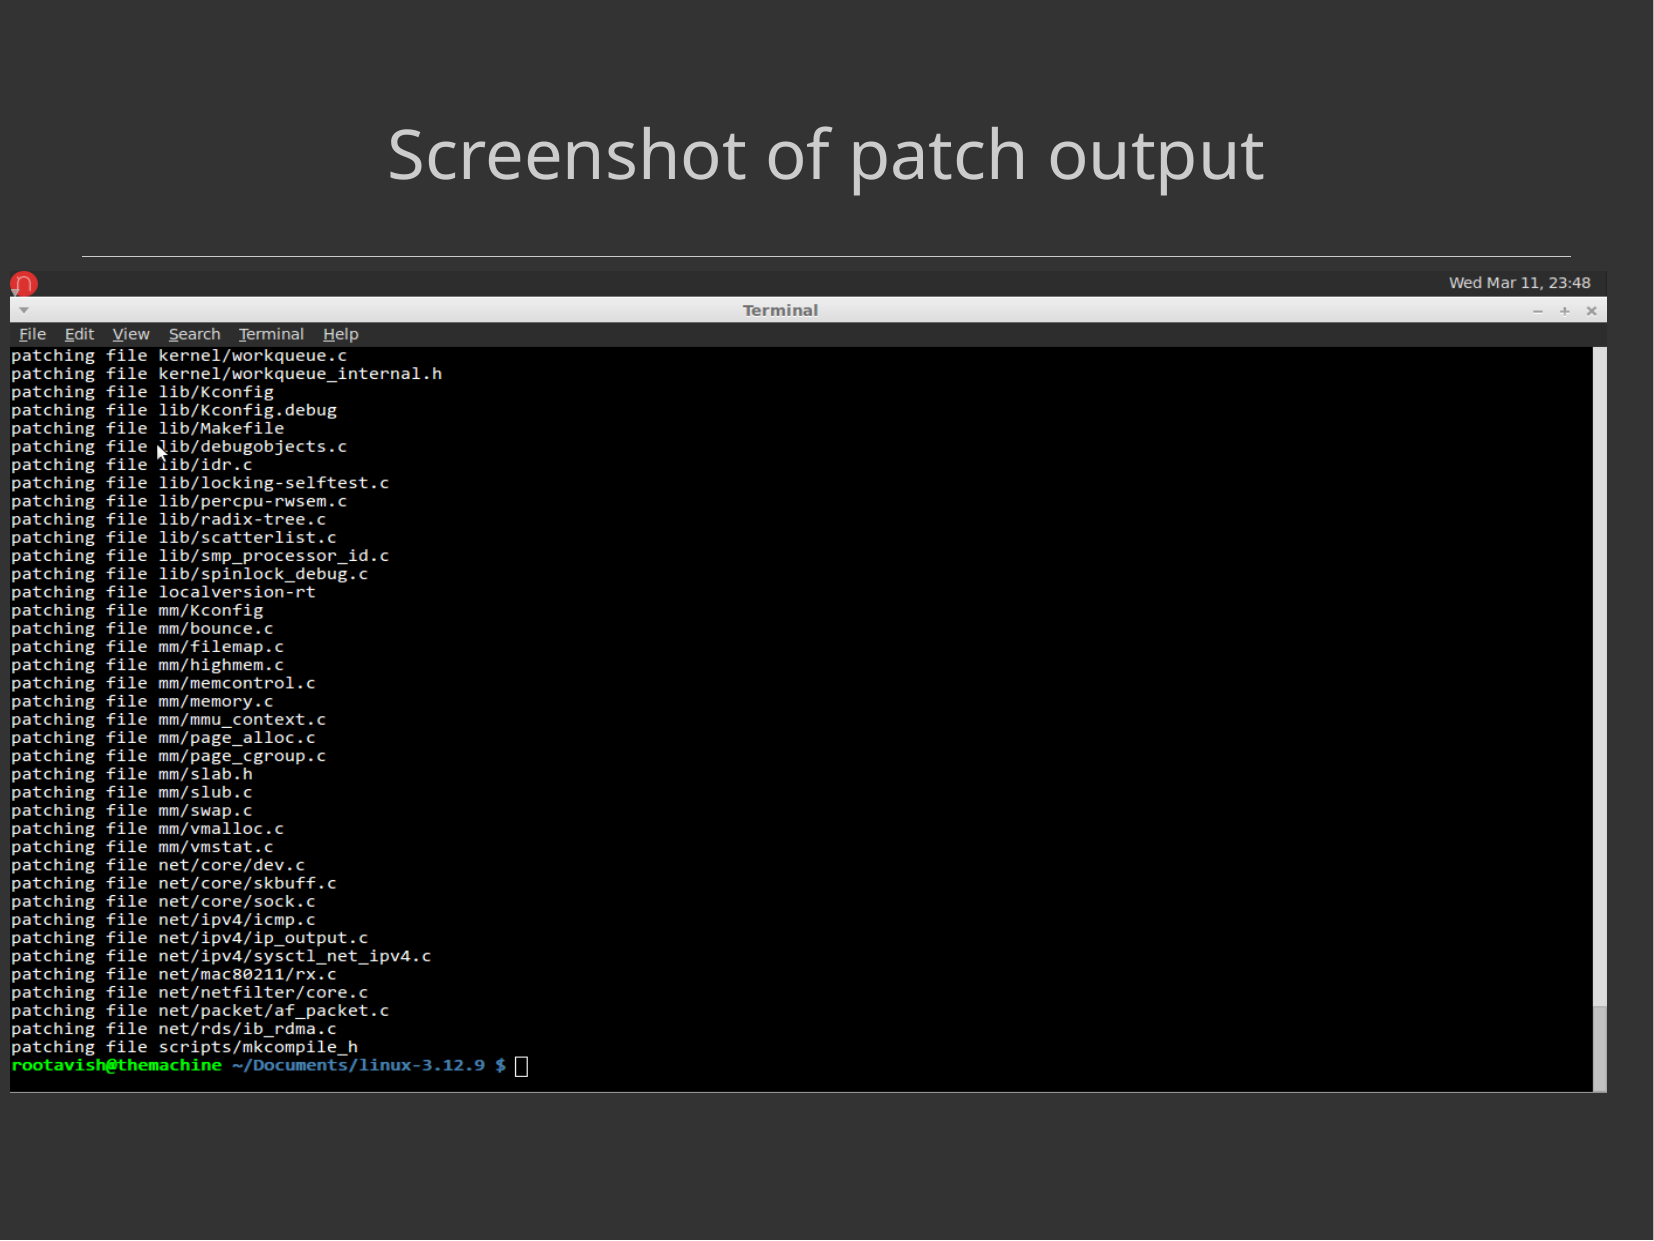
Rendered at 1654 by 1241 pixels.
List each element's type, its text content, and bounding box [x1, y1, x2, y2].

title Screenshot of patch output [82, 49, 1571, 257]
picture [10, 271, 1607, 1093]
